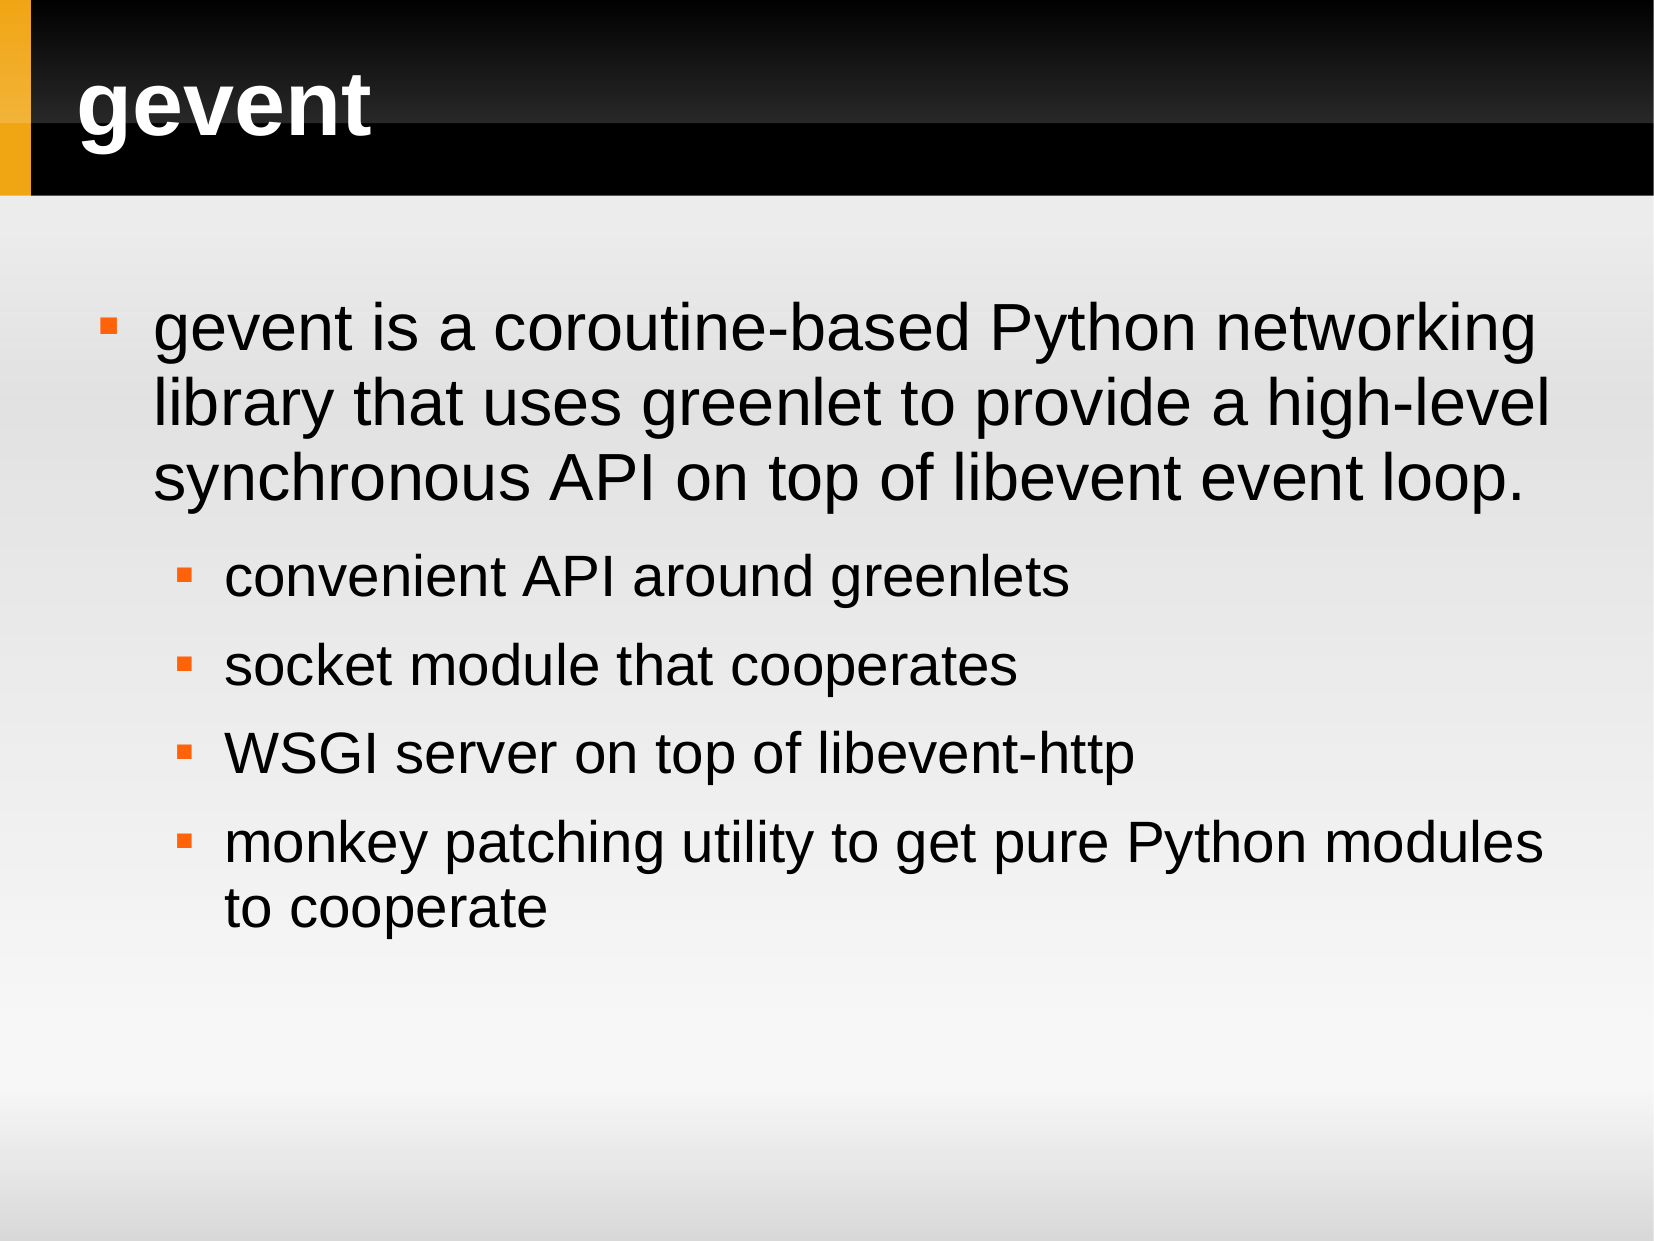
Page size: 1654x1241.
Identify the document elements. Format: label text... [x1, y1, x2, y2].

picture [0, 0, 1654, 1241]
list gevent is a coroutine-based Python networking library that uses greenlet to provide a high-level synchronous API on top of libevent event loop. convenient API around greenlets socket module that cooperates WSGI server on top of libevent-http monkey patching utility to get pure Python modules to cooperate [82, 290, 1571, 1109]
title gevent [76, 0, 1565, 208]
